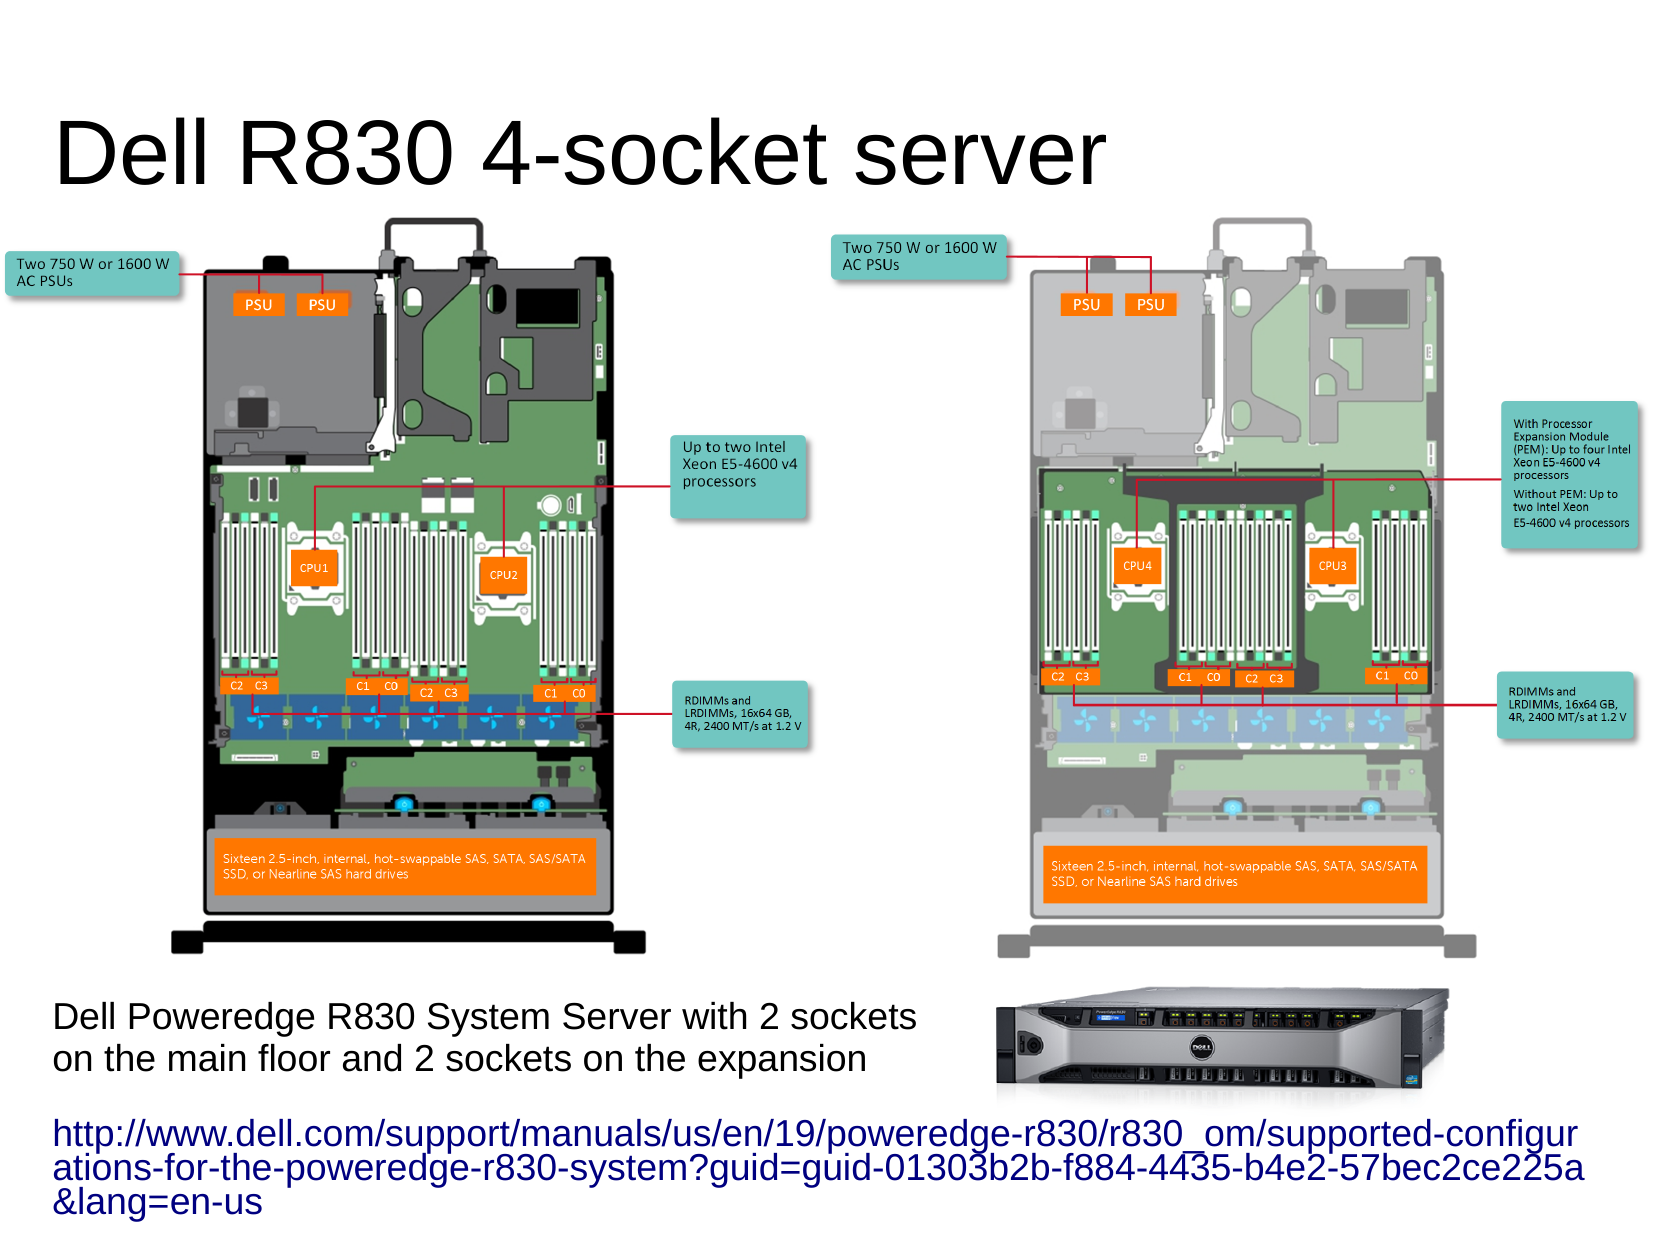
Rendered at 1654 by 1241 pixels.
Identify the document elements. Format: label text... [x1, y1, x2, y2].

picture [0, 193, 821, 982]
text_box http://www.dell.com/support/manuals/us/en/19/poweredge-r830/r830_om/supported-configurations-for-the-poweredge-r830-system?guid=guid-01303b2b-f884-4435-b4e2-57bec2ce225a&lang=en-us [37, 1104, 1613, 1205]
title Dell R830 4-socket server [37, 49, 1126, 257]
text_box Dell Poweredge R830 System Server with 2 sockets on the main floor and 2 sockets on the expansion [37, 988, 938, 1088]
picture [826, 188, 1651, 1104]
